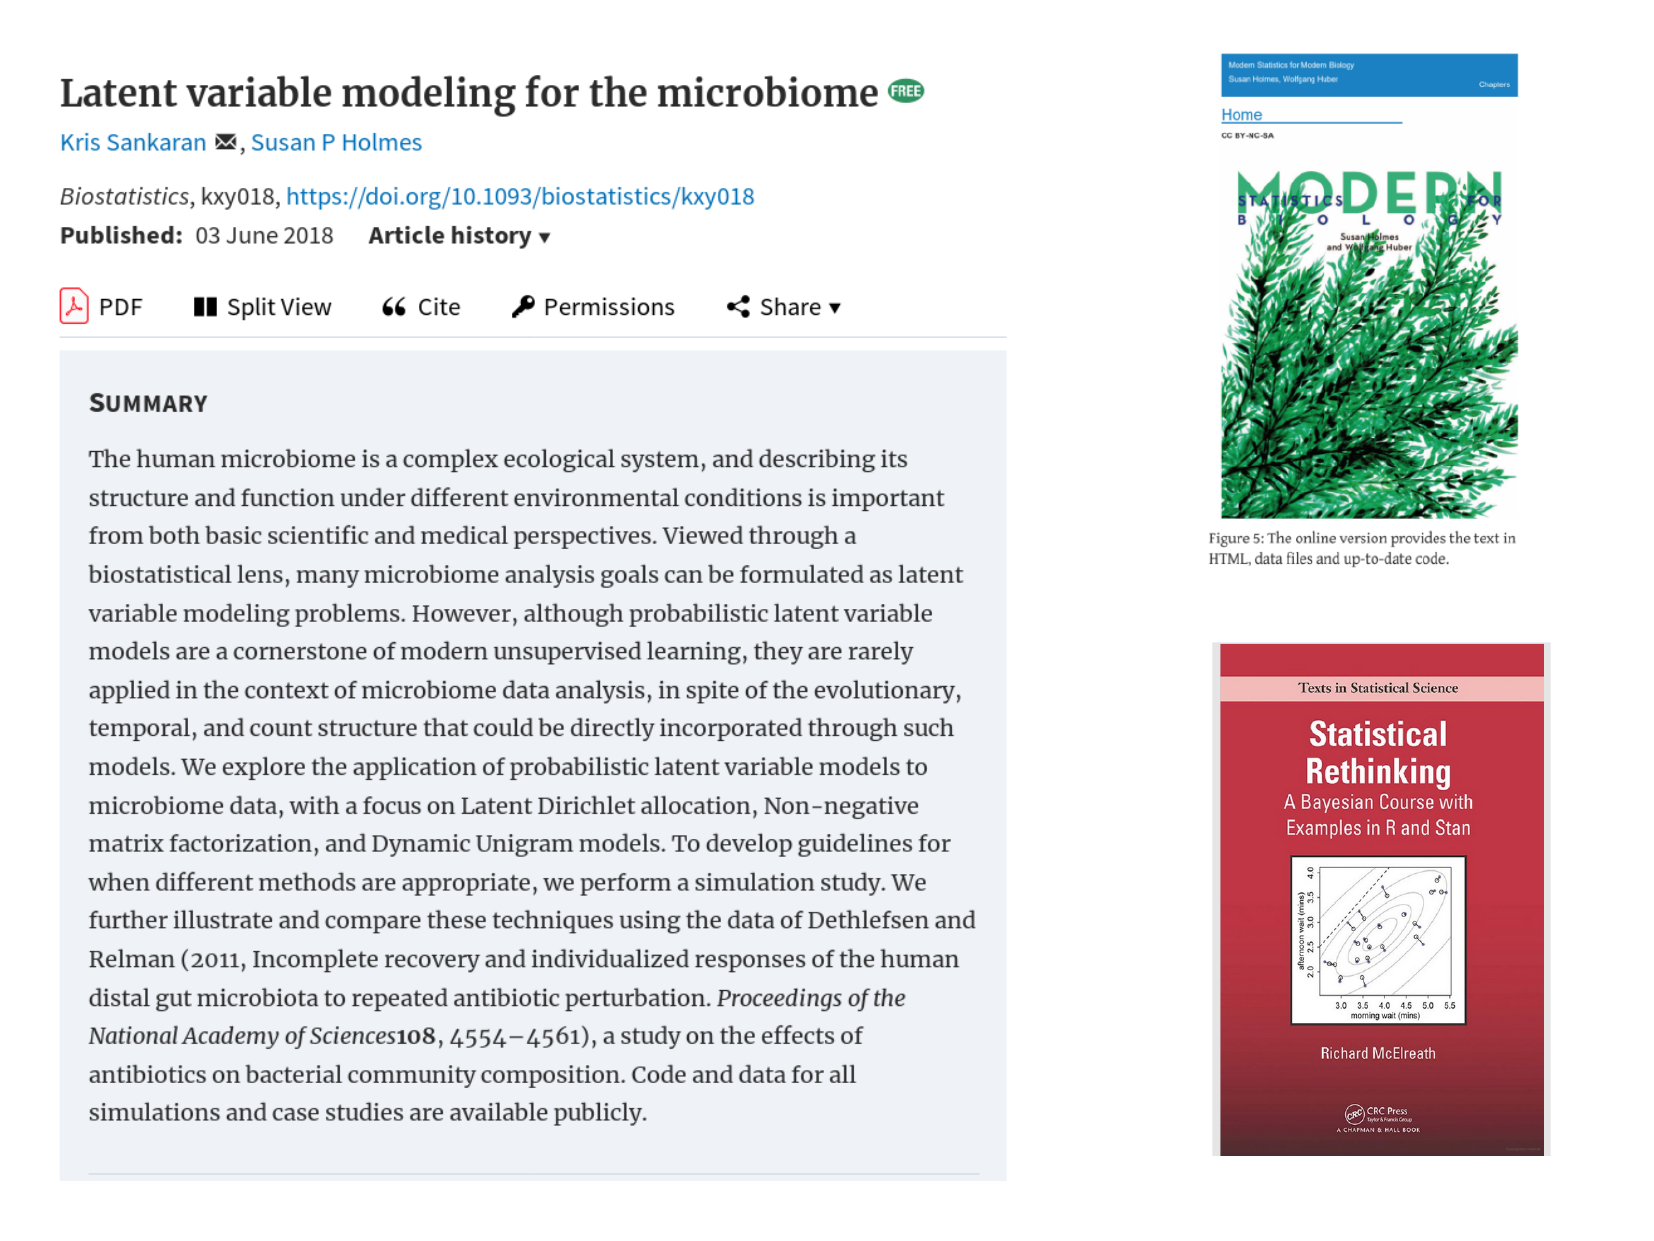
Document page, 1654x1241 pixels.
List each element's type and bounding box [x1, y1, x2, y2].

picture [1187, 46, 1550, 591]
picture [31, 51, 1007, 1181]
picture [1212, 642, 1551, 1156]
